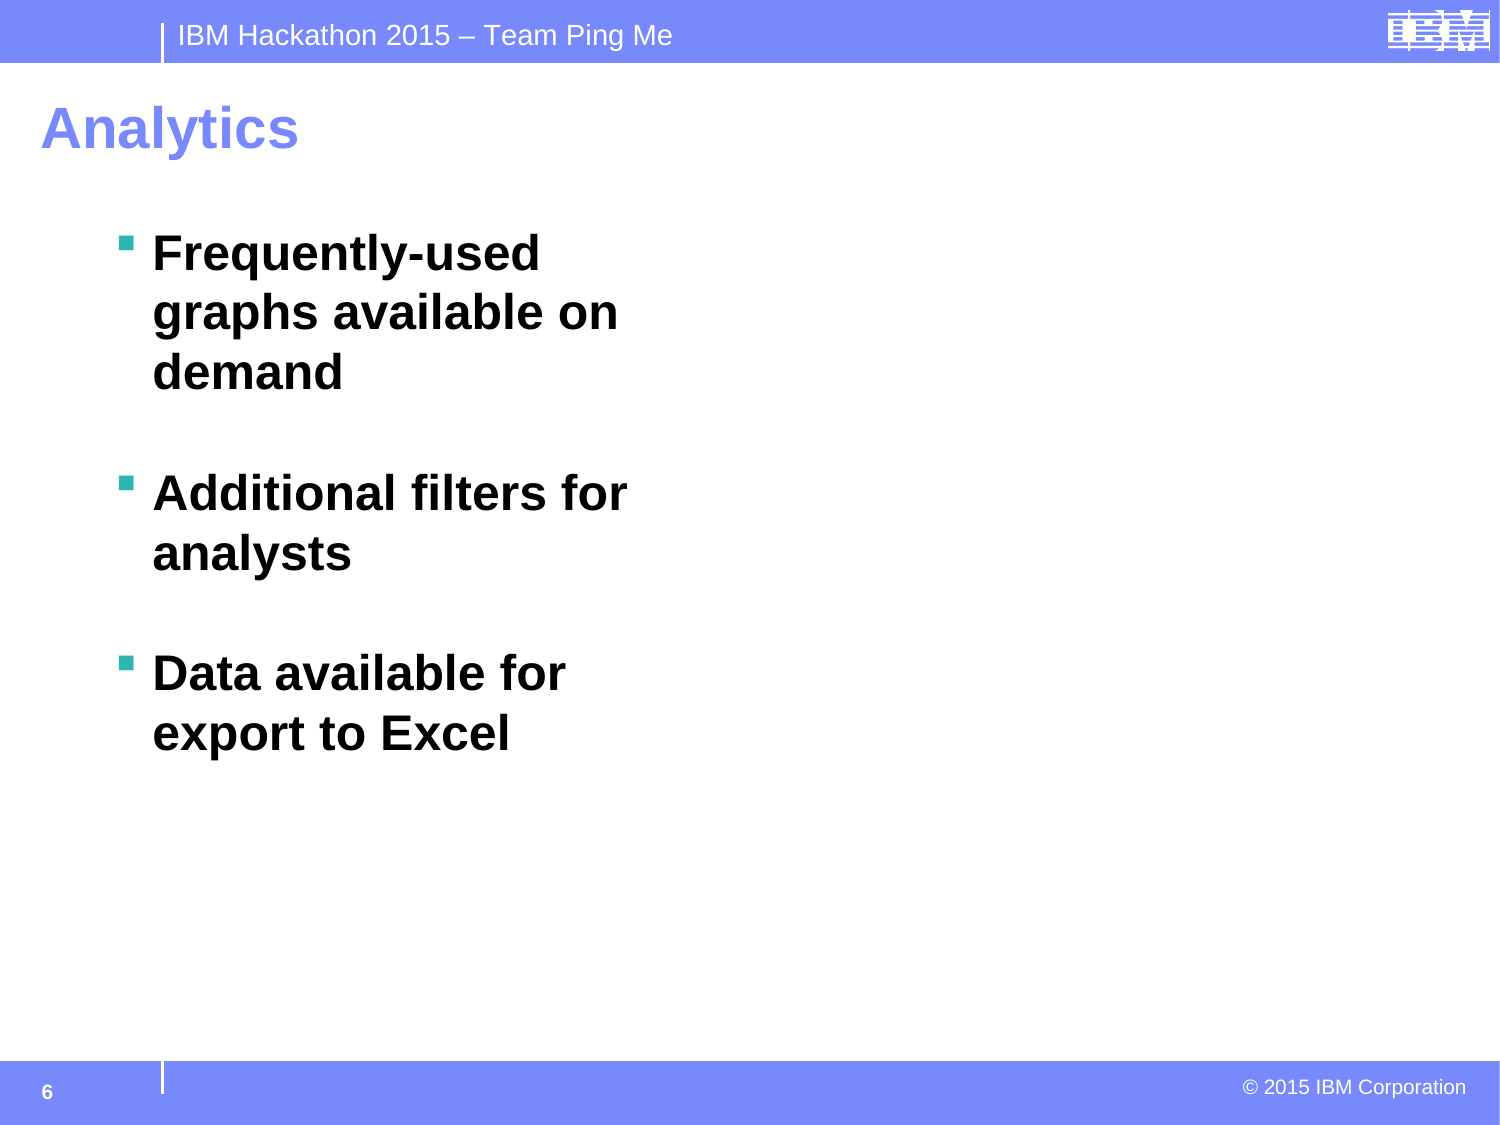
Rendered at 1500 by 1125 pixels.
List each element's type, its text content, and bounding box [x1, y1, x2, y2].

title Analytics [25, 87, 1378, 170]
list Frequently-used graphs available on demand Additional filters for analysts Data available for export to Excel [99, 212, 729, 1025]
